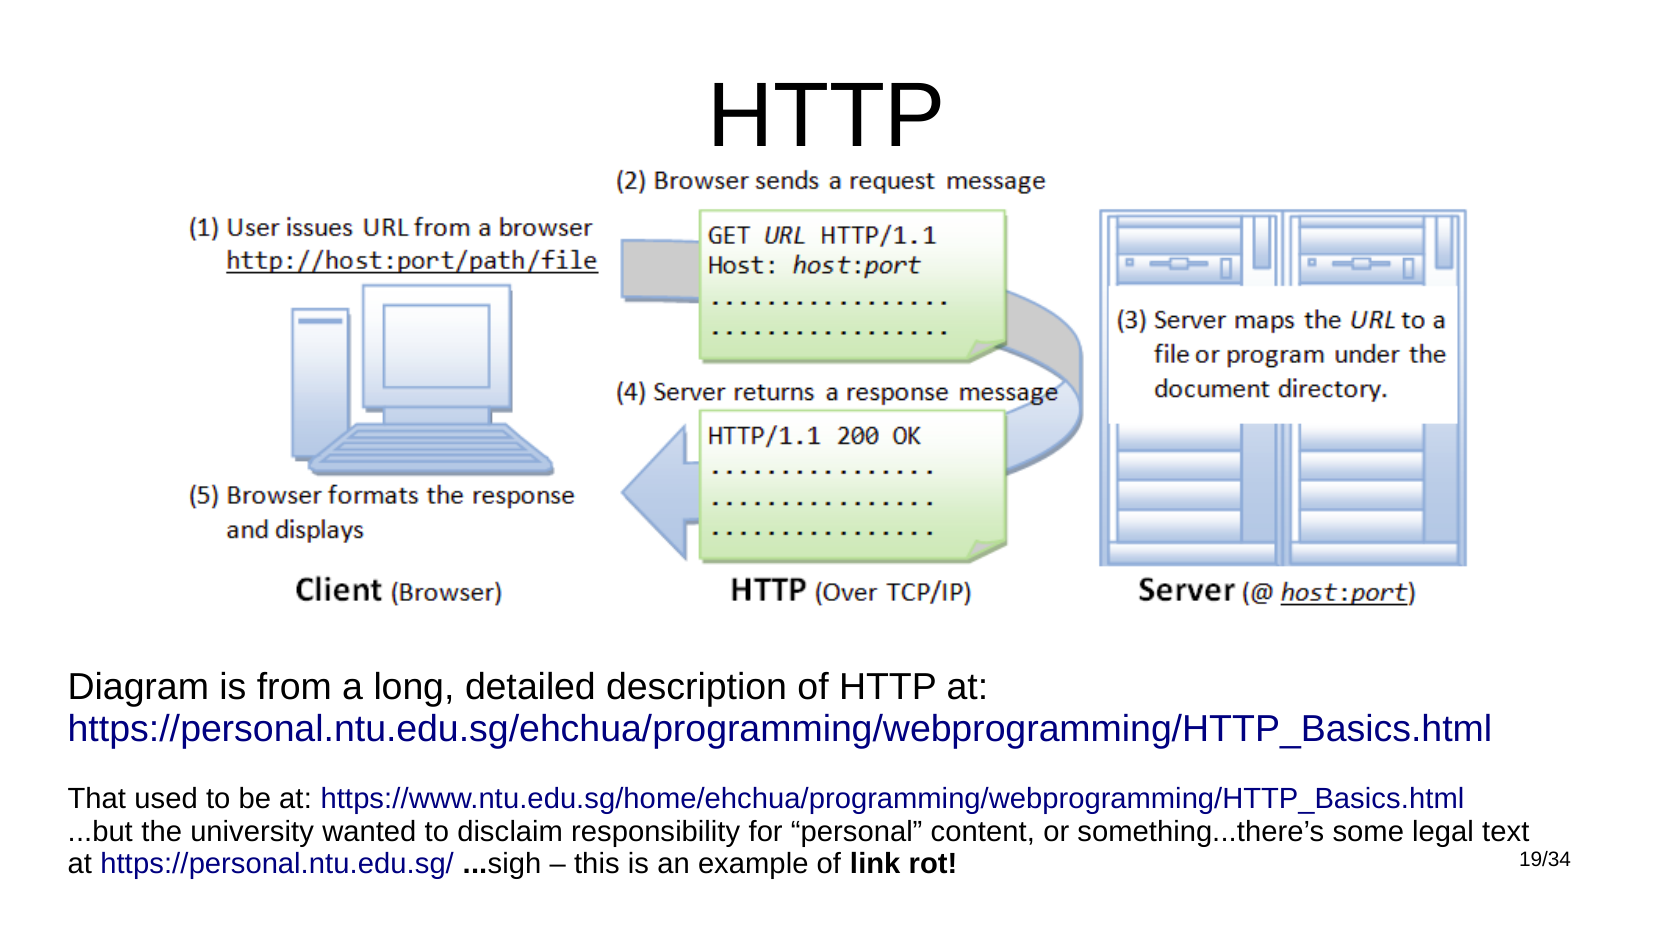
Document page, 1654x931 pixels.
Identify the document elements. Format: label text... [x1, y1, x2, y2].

title HTTP [82, 37, 1571, 193]
picture [178, 150, 1475, 626]
text_box Diagram is from a long, detailed description of HTTP at: https://personal.ntu.edu.sg/ehchua/programming/webprogramming/HTTP_Basics.html That used to be at: https://www.ntu.edu.sg/home/ehchua/programming/webprogramming/HTTP_Basics.html ...but the university wanted to disclaim responsibility for “personal” content, or something...there’s some legal text at https://personal.ntu.edu.sg/ ...sigh – this is an example of link rot! [52, 657, 1548, 888]
